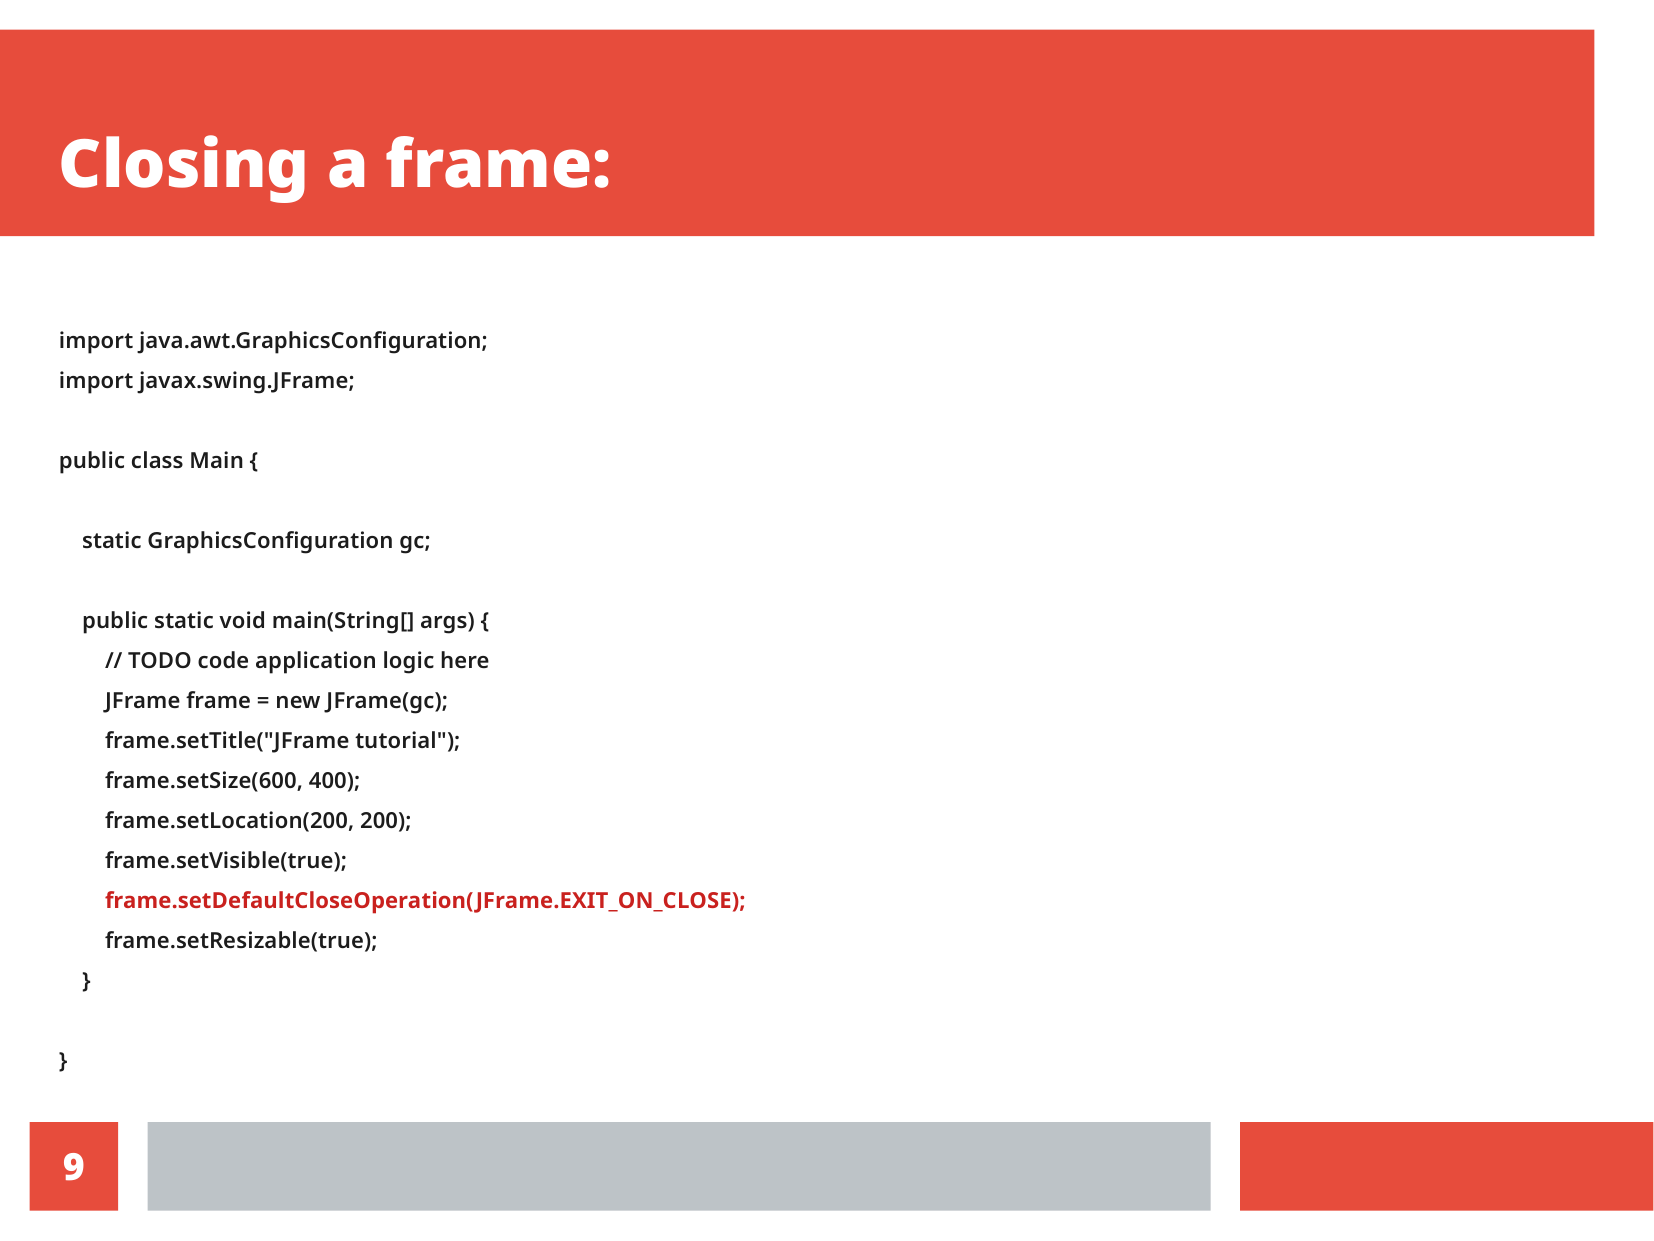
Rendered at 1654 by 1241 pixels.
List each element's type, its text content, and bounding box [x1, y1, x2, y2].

title Closing a frame: [59, 59, 1595, 207]
list import java.awt.GraphicsConfiguration; import javax.swing.JFrame; public class Main { static GraphicsConfiguration gc; public static void main(String[] args) { // TODO code application logic here JFrame frame = new JFrame(gc); frame.setTitle("JFrame tutorial"); frame.setSize(600, 400); frame.setLocation(200, 200); frame.setVisible(true); frame.setDefaultCloseOperation(JFrame.EXIT_ON_CLOSE); frame.setResizable(true); } } [59, 324, 1565, 1093]
